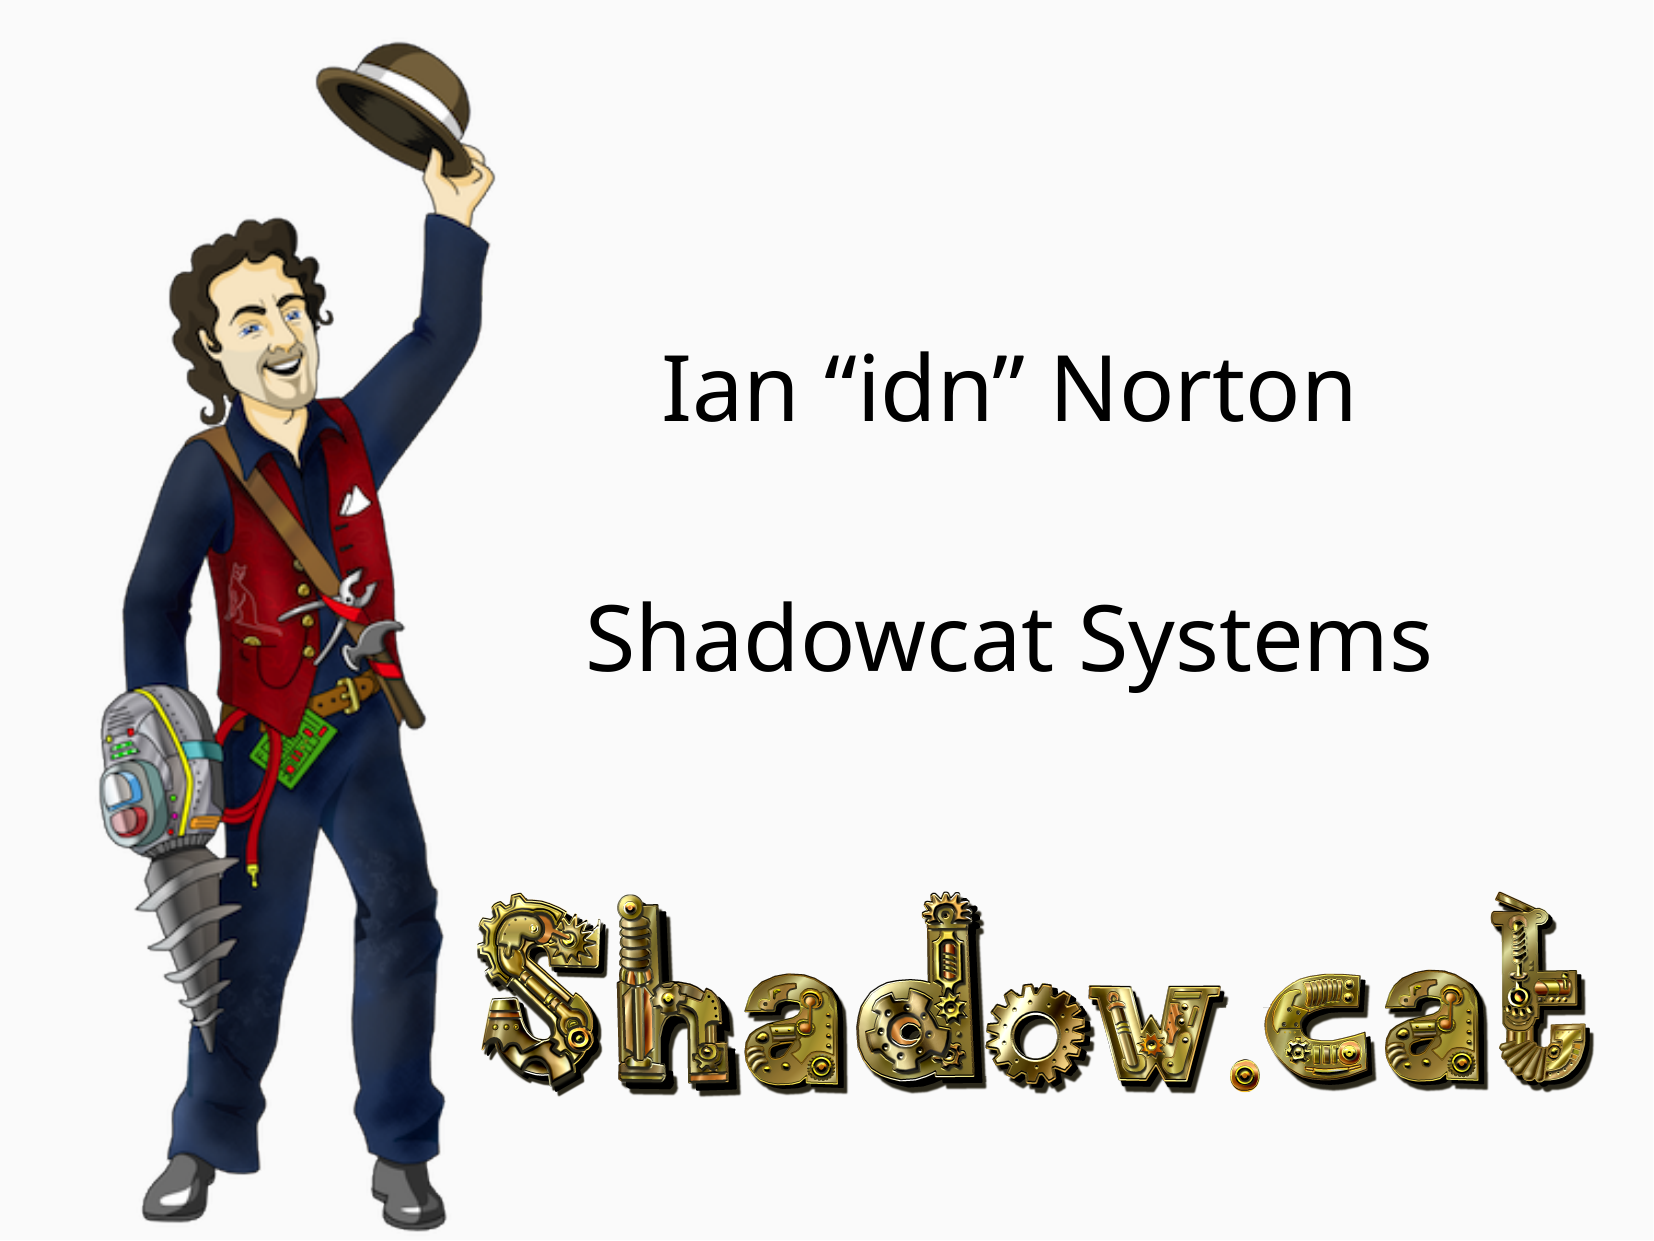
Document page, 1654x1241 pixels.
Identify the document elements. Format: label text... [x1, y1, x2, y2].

subtitle Ian “idn” Norton Shadowcat Systems [448, 140, 1571, 882]
picture [82, 29, 1597, 1241]
